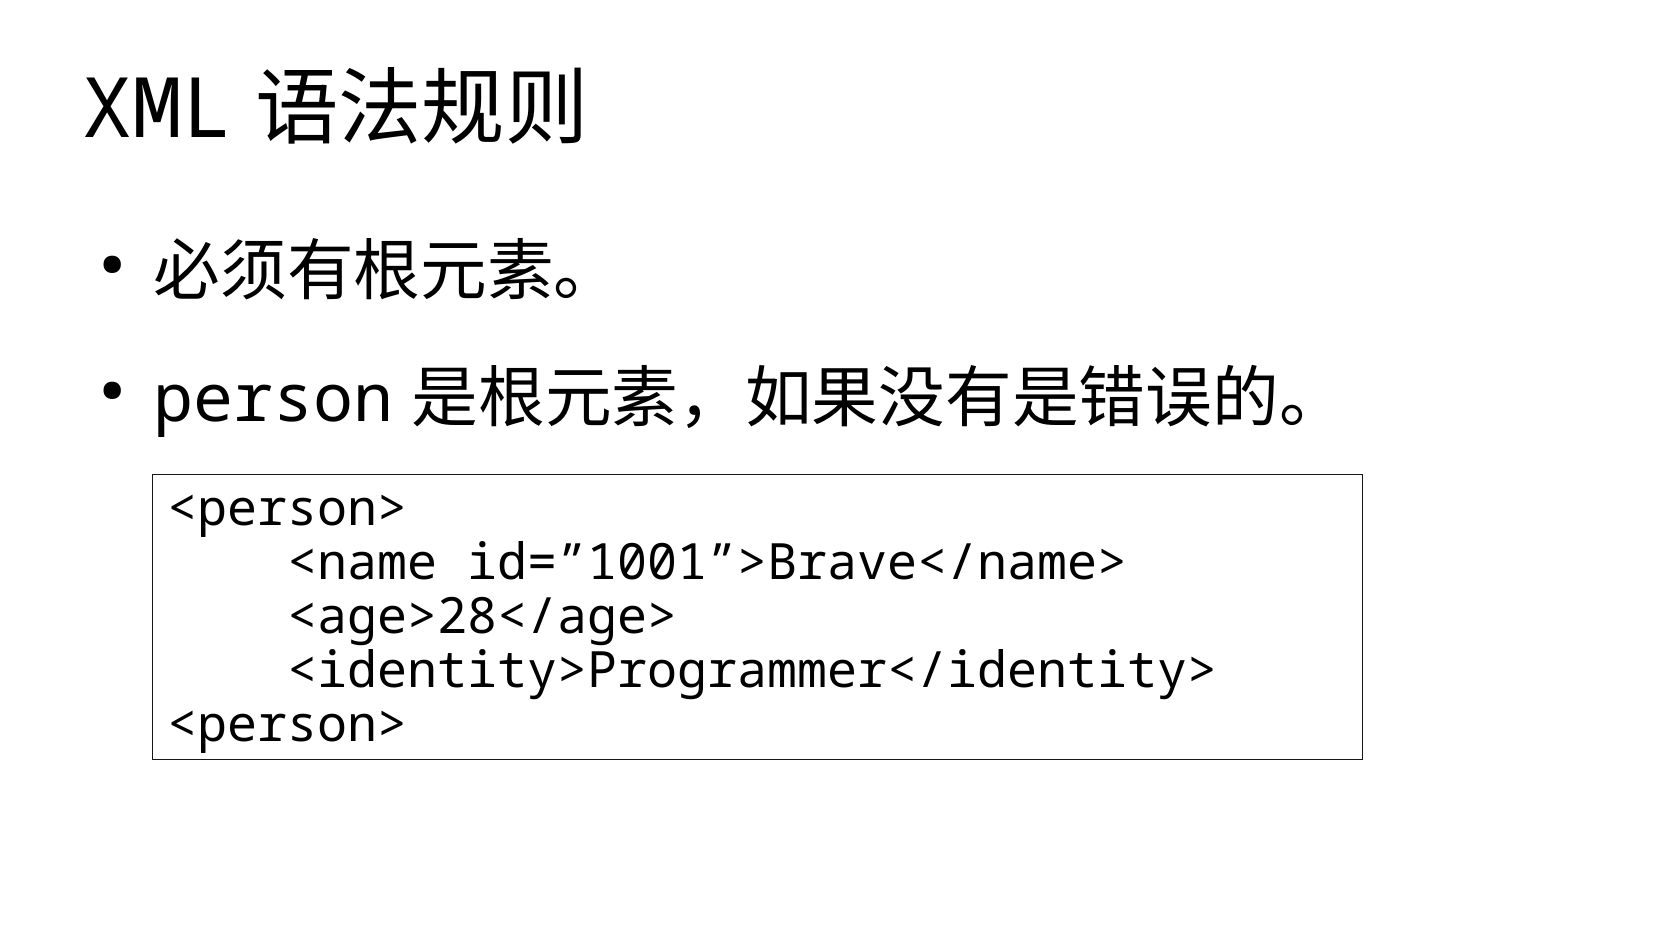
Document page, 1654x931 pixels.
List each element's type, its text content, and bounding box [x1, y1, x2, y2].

list 必须有根元素。 person是根元素，如果没有是错误的。 [82, 217, 1571, 886]
title XML语法规则 [82, 37, 1571, 166]
text_box <person> <name id=”1001”>Brave</name> <age>28</age> <identity>Programmer</identity> <person> [152, 474, 1363, 760]
